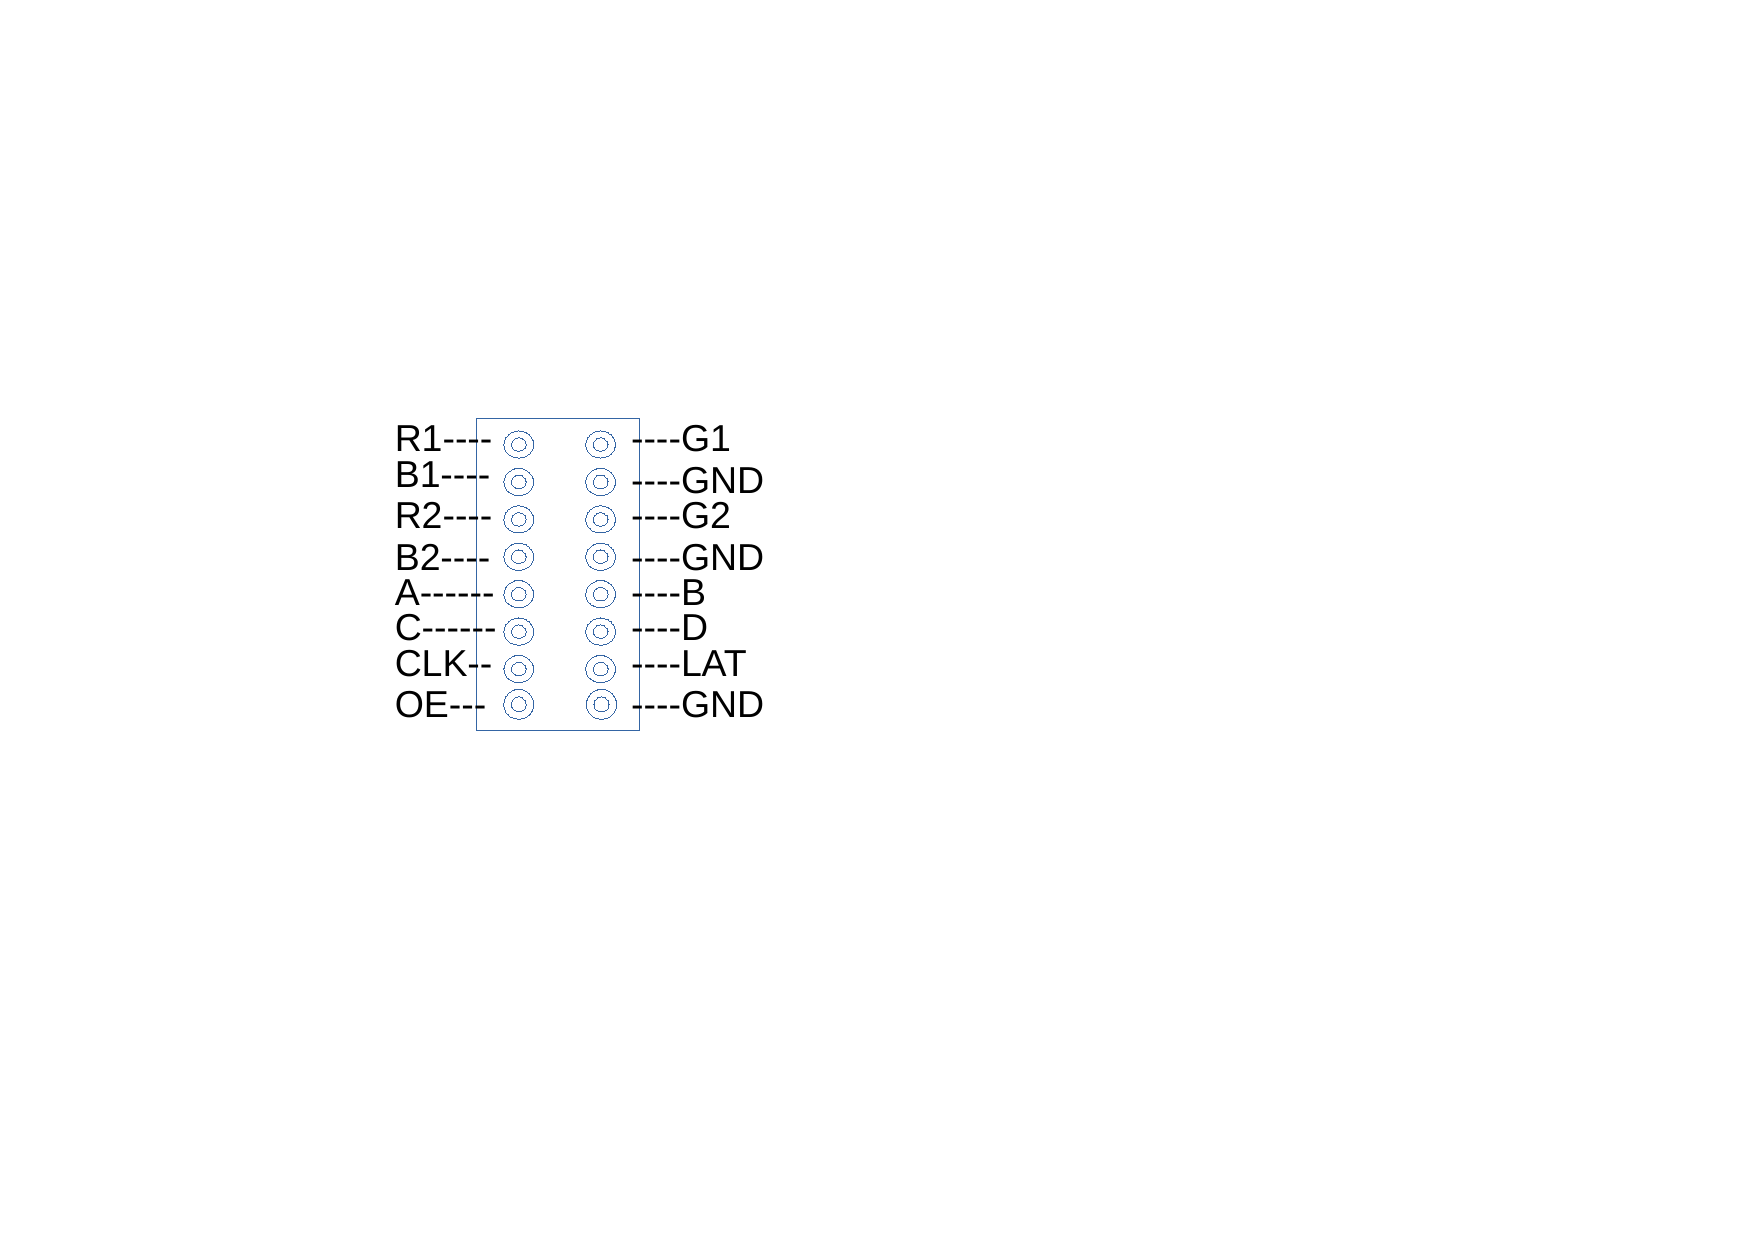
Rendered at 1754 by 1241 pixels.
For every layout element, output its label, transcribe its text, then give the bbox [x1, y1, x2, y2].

text_box ----GND [616, 528, 780, 586]
text_box ----B [616, 563, 721, 599]
text_box R1---- [379, 410, 508, 468]
text_box R2---- [380, 487, 508, 545]
text_box ----G1 [616, 410, 746, 451]
text_box ----GND [616, 676, 780, 733]
text_box ----D [616, 599, 723, 634]
text_box B1---- [380, 445, 506, 487]
text_box OE--- [380, 676, 502, 733]
text_box C------ [380, 599, 512, 657]
text_box CLK-- [380, 634, 508, 692]
text_box ----G2 [616, 487, 746, 528]
text_box [502, 418, 616, 731]
text_box ----LAT [616, 634, 762, 676]
text_box ----GND [616, 451, 780, 509]
text_box B2---- [380, 528, 506, 563]
text_box A------ [380, 563, 510, 599]
